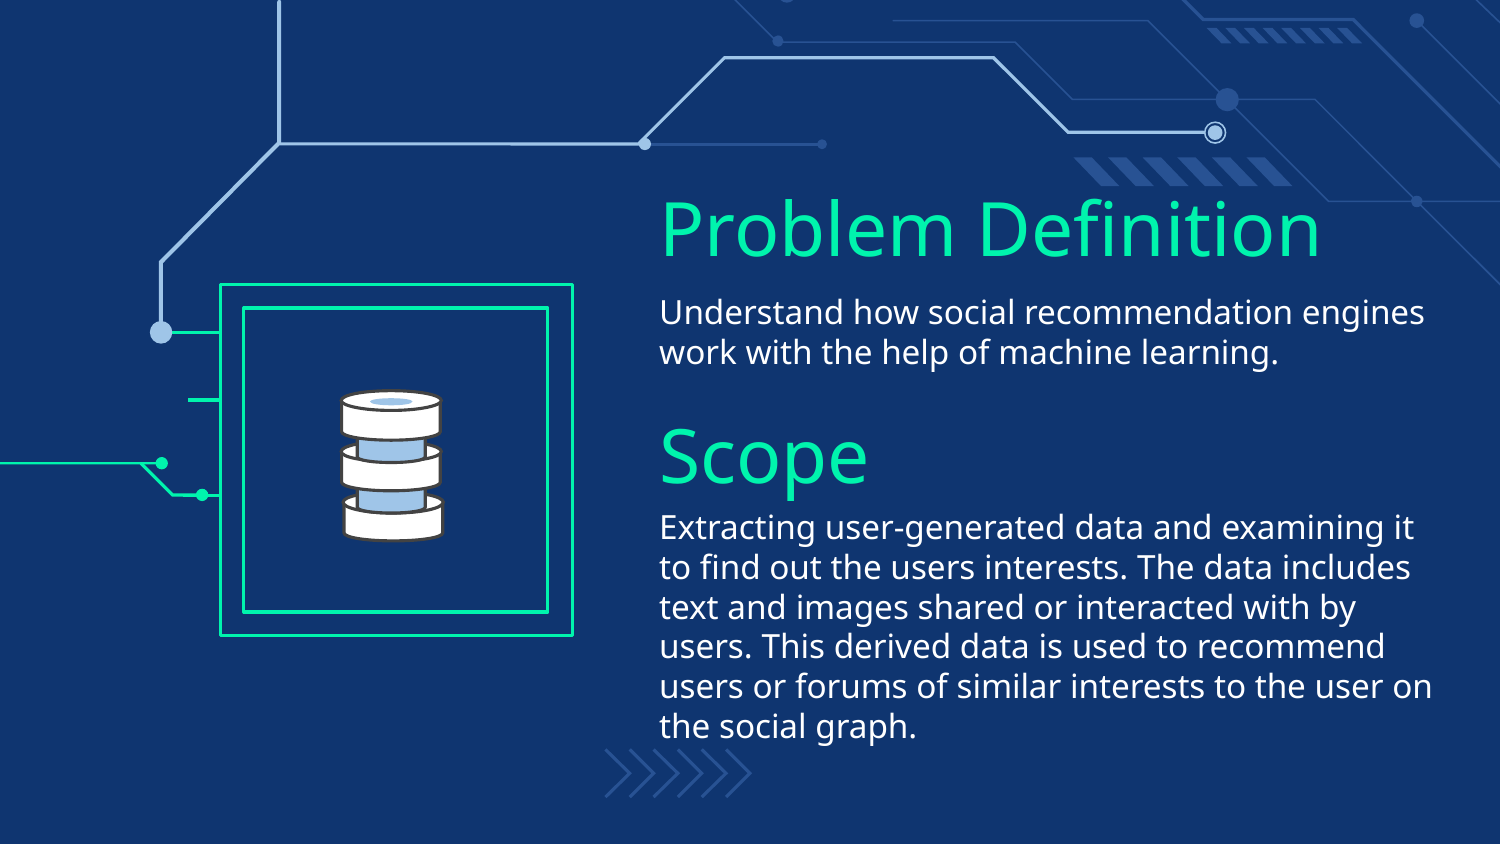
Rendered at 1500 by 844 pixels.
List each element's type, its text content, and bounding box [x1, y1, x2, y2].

text_box [427, 447, 439, 456]
subtitle Understand how social recommendation engines work with the help of machine learning. [659, 275, 1437, 387]
title Scope [659, 405, 1290, 502]
text_box [346, 508, 441, 539]
text_box [344, 406, 438, 438]
text_box [344, 393, 439, 408]
text_box [427, 497, 441, 508]
text_box [359, 491, 423, 511]
text_box [344, 458, 438, 489]
text_box [359, 440, 423, 460]
text_box [344, 447, 355, 456]
text_box [346, 498, 355, 507]
subtitle Extracting user-generated data and examining it to find out the users interests. The data includes text and images shared or interacted with by users. This derived data is used to recommend users or forums of similar interests to the user on the social graph. [659, 502, 1437, 750]
title Problem Definition [659, 178, 1337, 275]
